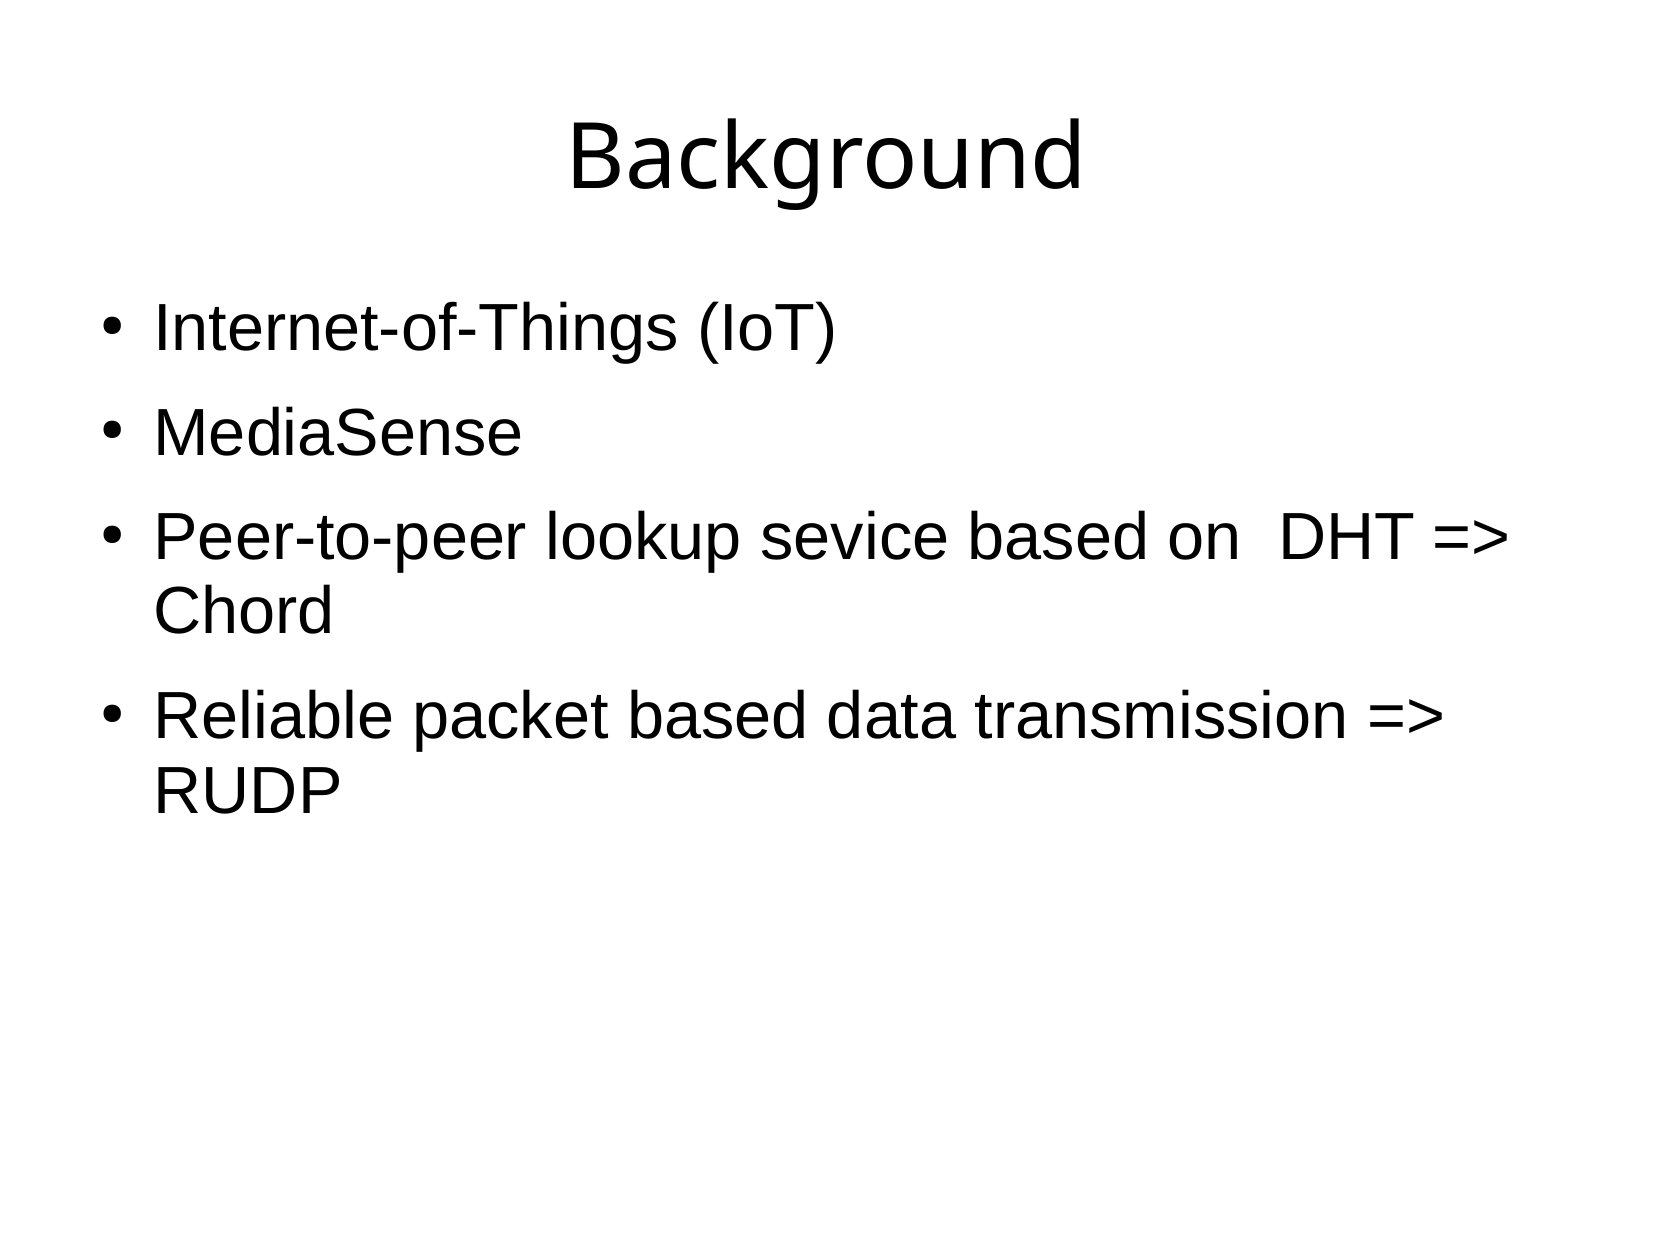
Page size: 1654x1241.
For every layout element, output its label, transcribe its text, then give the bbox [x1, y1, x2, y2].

title Background [82, 49, 1571, 257]
list Internet-of-Things (IoT) MediaSense Peer-to-peer lookup sevice based on DHT => Chord Reliable packet based data transmission => RUDP [82, 290, 1538, 1010]
